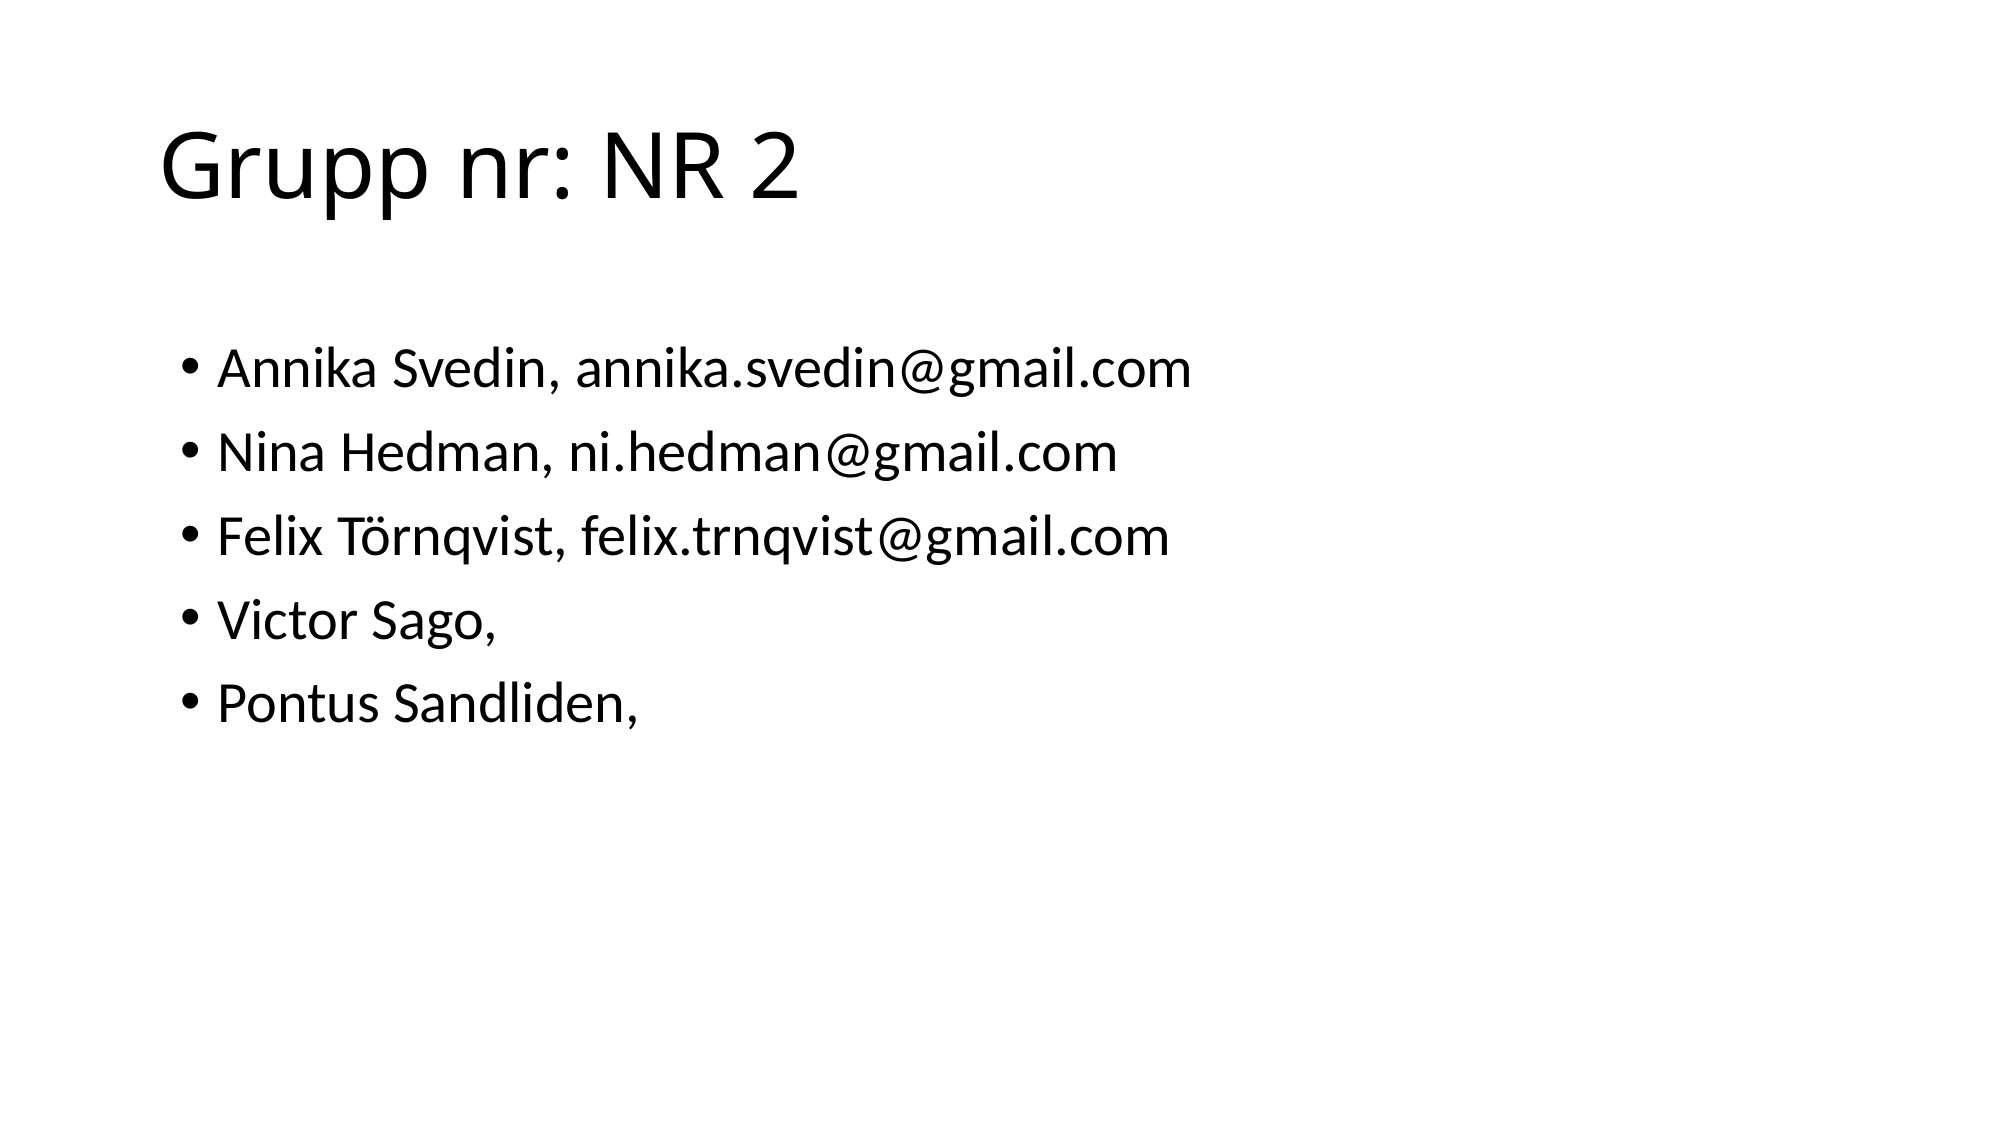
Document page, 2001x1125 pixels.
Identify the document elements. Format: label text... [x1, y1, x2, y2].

list Annika Svedin, annika.svedin@gmail.com Nina Hedman, ni.hedman@gmail.com Felix Törnqvist, felix.trnqvist@gmail.com Victor Sago, Pontus Sandliden, [165, 329, 1890, 1044]
title Grupp nr: NR 2 [143, 59, 1869, 278]
